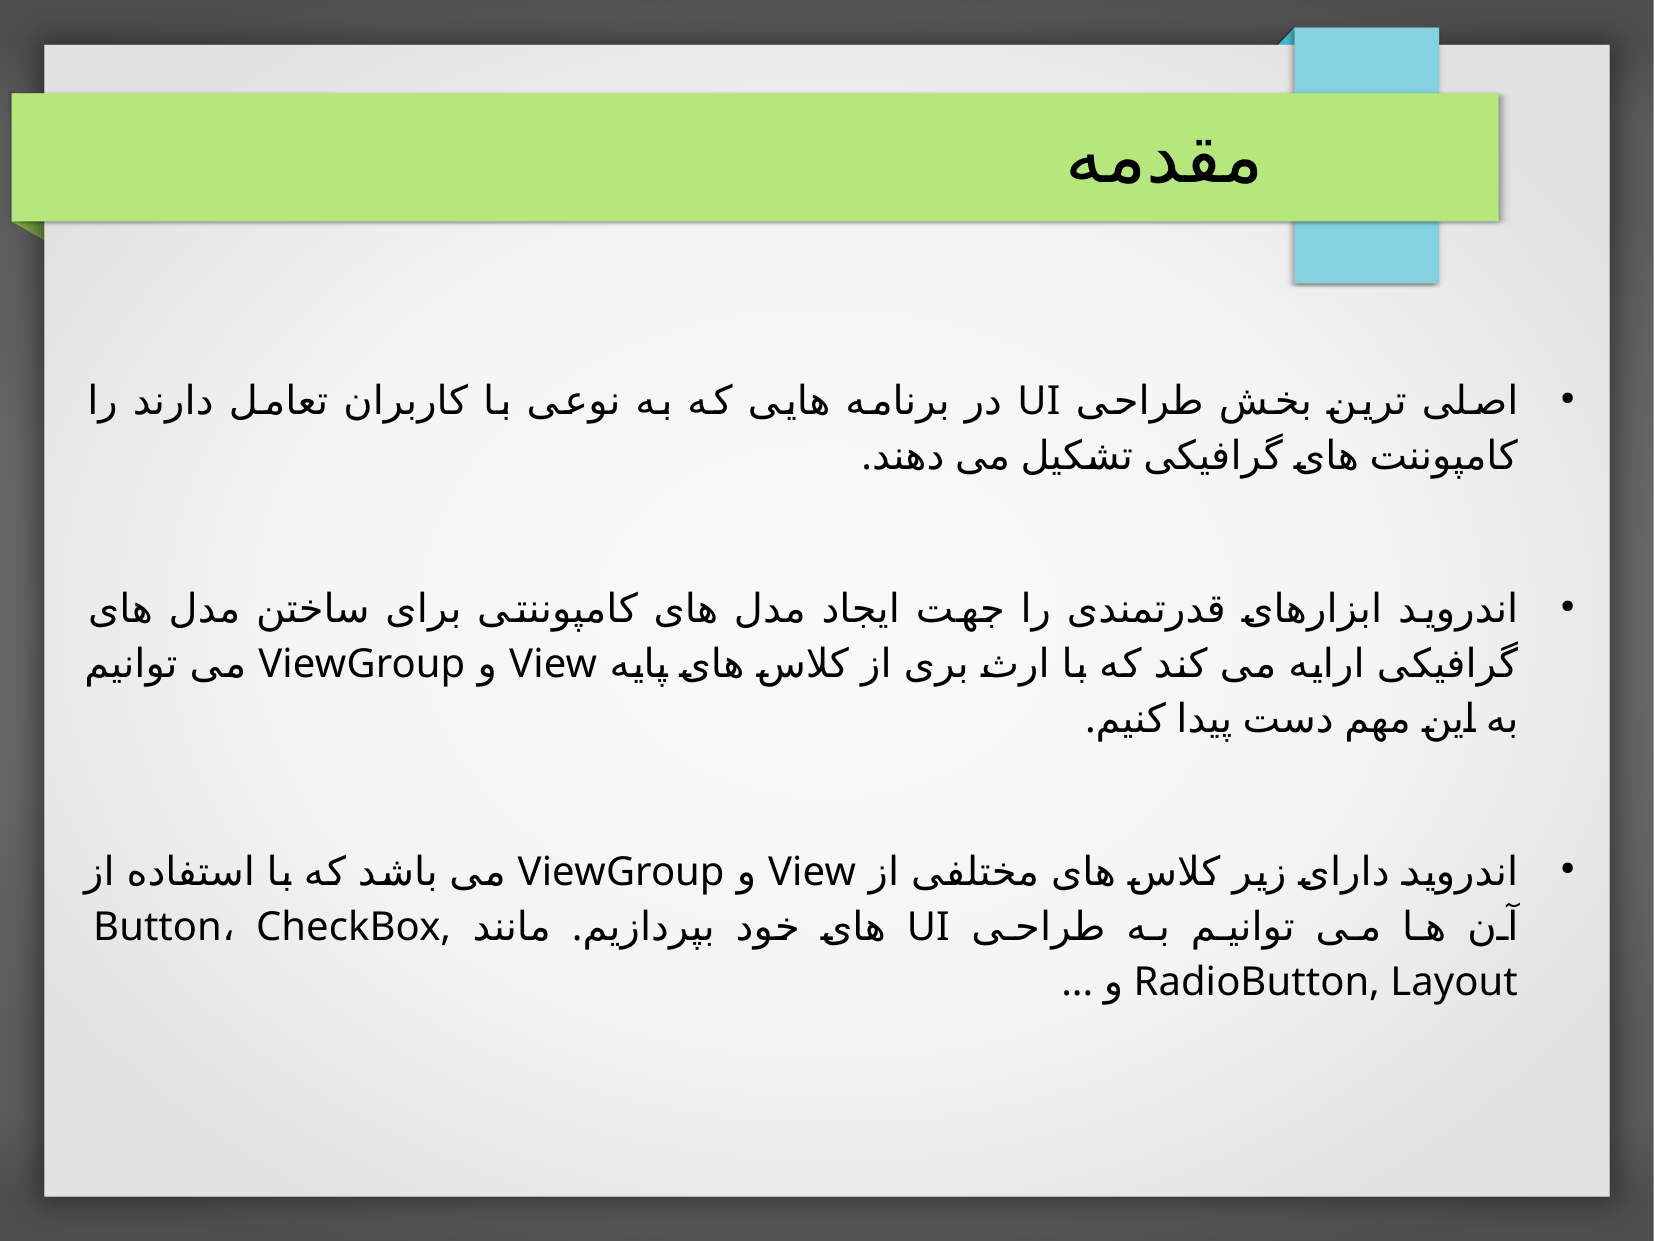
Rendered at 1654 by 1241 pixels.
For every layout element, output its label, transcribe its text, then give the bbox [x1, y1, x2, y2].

picture [0, 0, 1654, 1241]
title مقدمه [82, 94, 1264, 213]
list اصلی ترین بخش طراحی UI در برنامه هایی که به نوعی با کاربران تعامل دارند را کامپوننت های گرافیکی تشکیل می دهند. اندروید ابزارهای قدرتمندی را جهت ایجاد مدل های کامپوننتی برای ساختن مدل های گرافیکی ارایه می کند که با ارث بری از کلاس های پایه View و ViewGroup می توانیم به این مهم دست پیدا کنیم. اندروید دارای زیر کلاس های مختلفی از View و ViewGroup می باشد که با استفاده از آن ها می توانیم به طراحی UI های خود بپردازیم. مانند Button، CheckBox, RadioButton, Layout و ... [82, 295, 1571, 1015]
